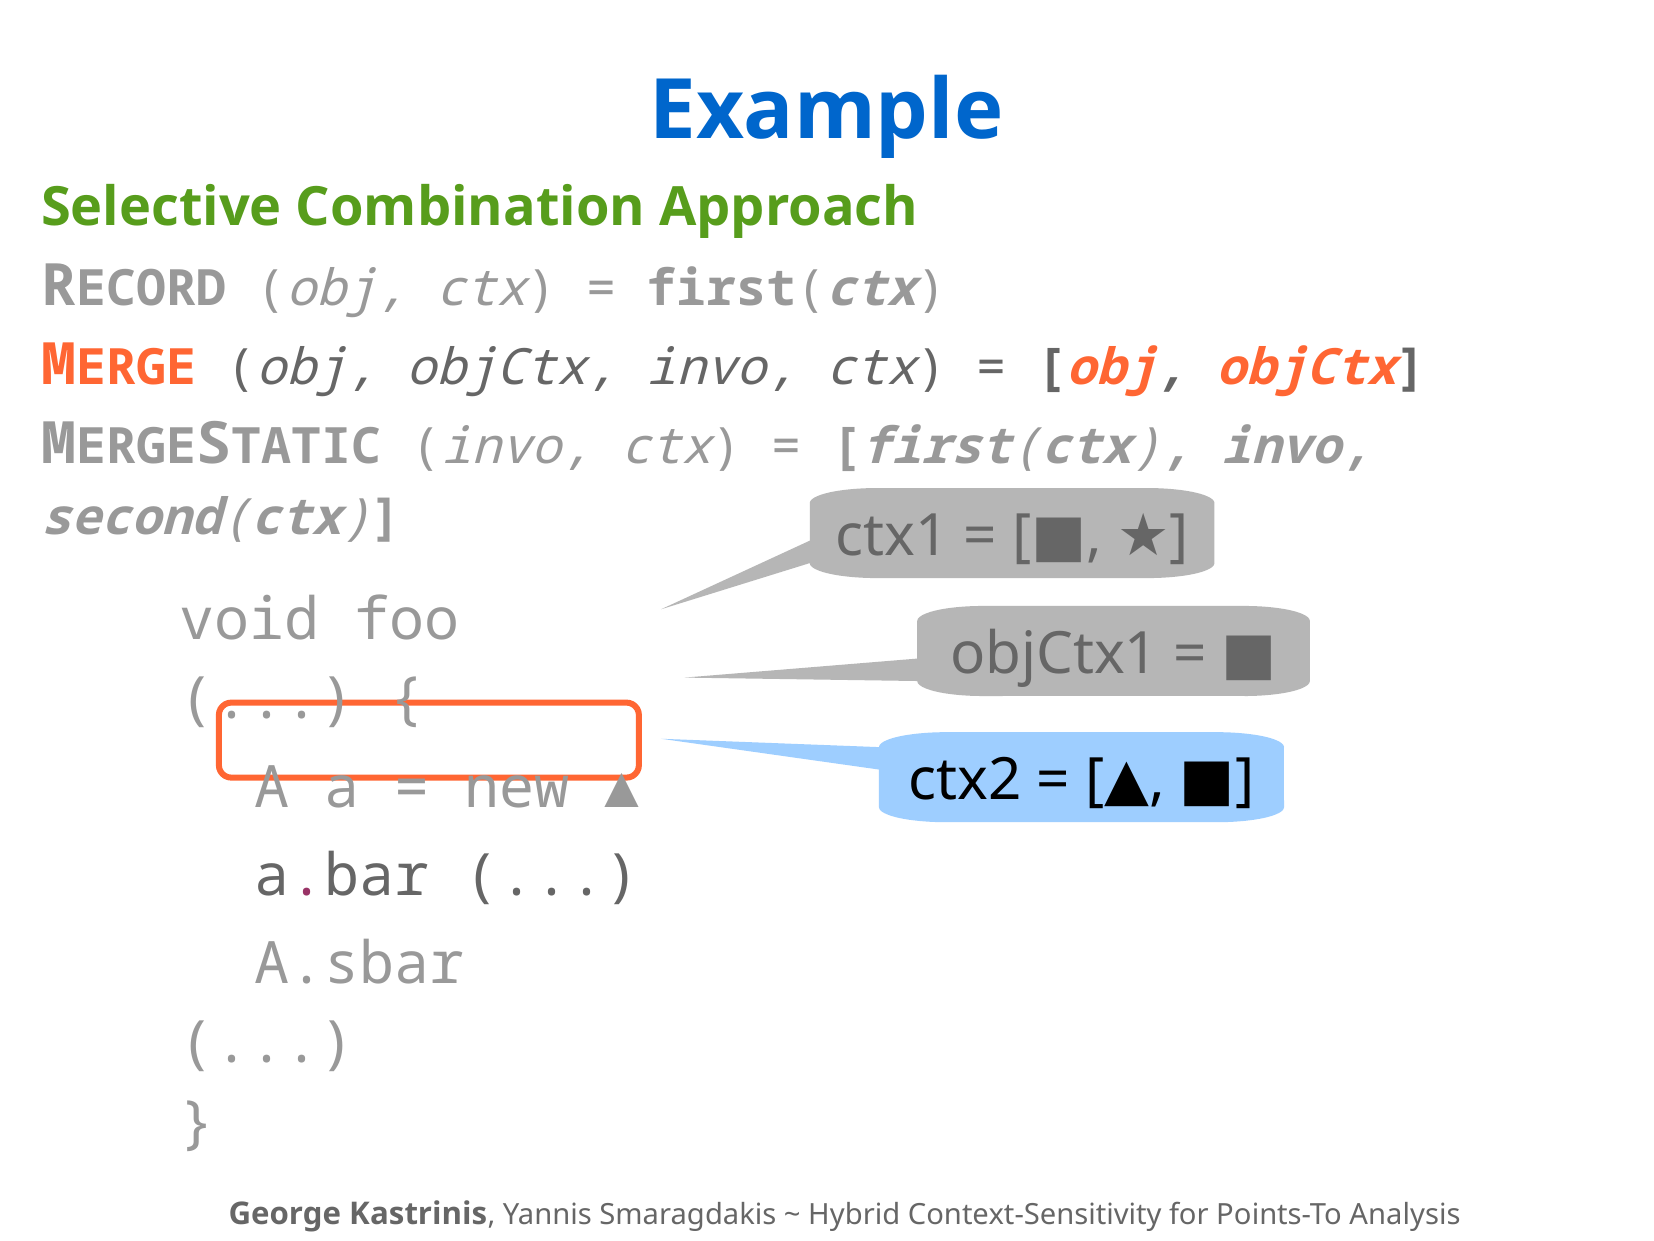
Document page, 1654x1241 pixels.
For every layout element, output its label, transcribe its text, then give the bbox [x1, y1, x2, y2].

text_box RECORD (obj, ctx) = first(ctx) MERGE (obj, objCtx, invo, ctx) = [obj, objCtx] MERGESTATIC (invo, ctx) = [first(ctx), invo, second(ctx)] [26, 235, 1654, 426]
text_box Selective Combination Approach [26, 159, 1161, 235]
text_box Example [183, 41, 1471, 150]
text_box ctx1 = [■, ★] [682, 488, 1215, 603]
text_box void foo (...) { A a = new ▲ a.bar (...) A.sbar (...) } [164, 570, 682, 904]
text_box ctx2 = [▲, ■] [682, 732, 1285, 823]
text_box objCtx1 = ■ [684, 605, 1310, 697]
